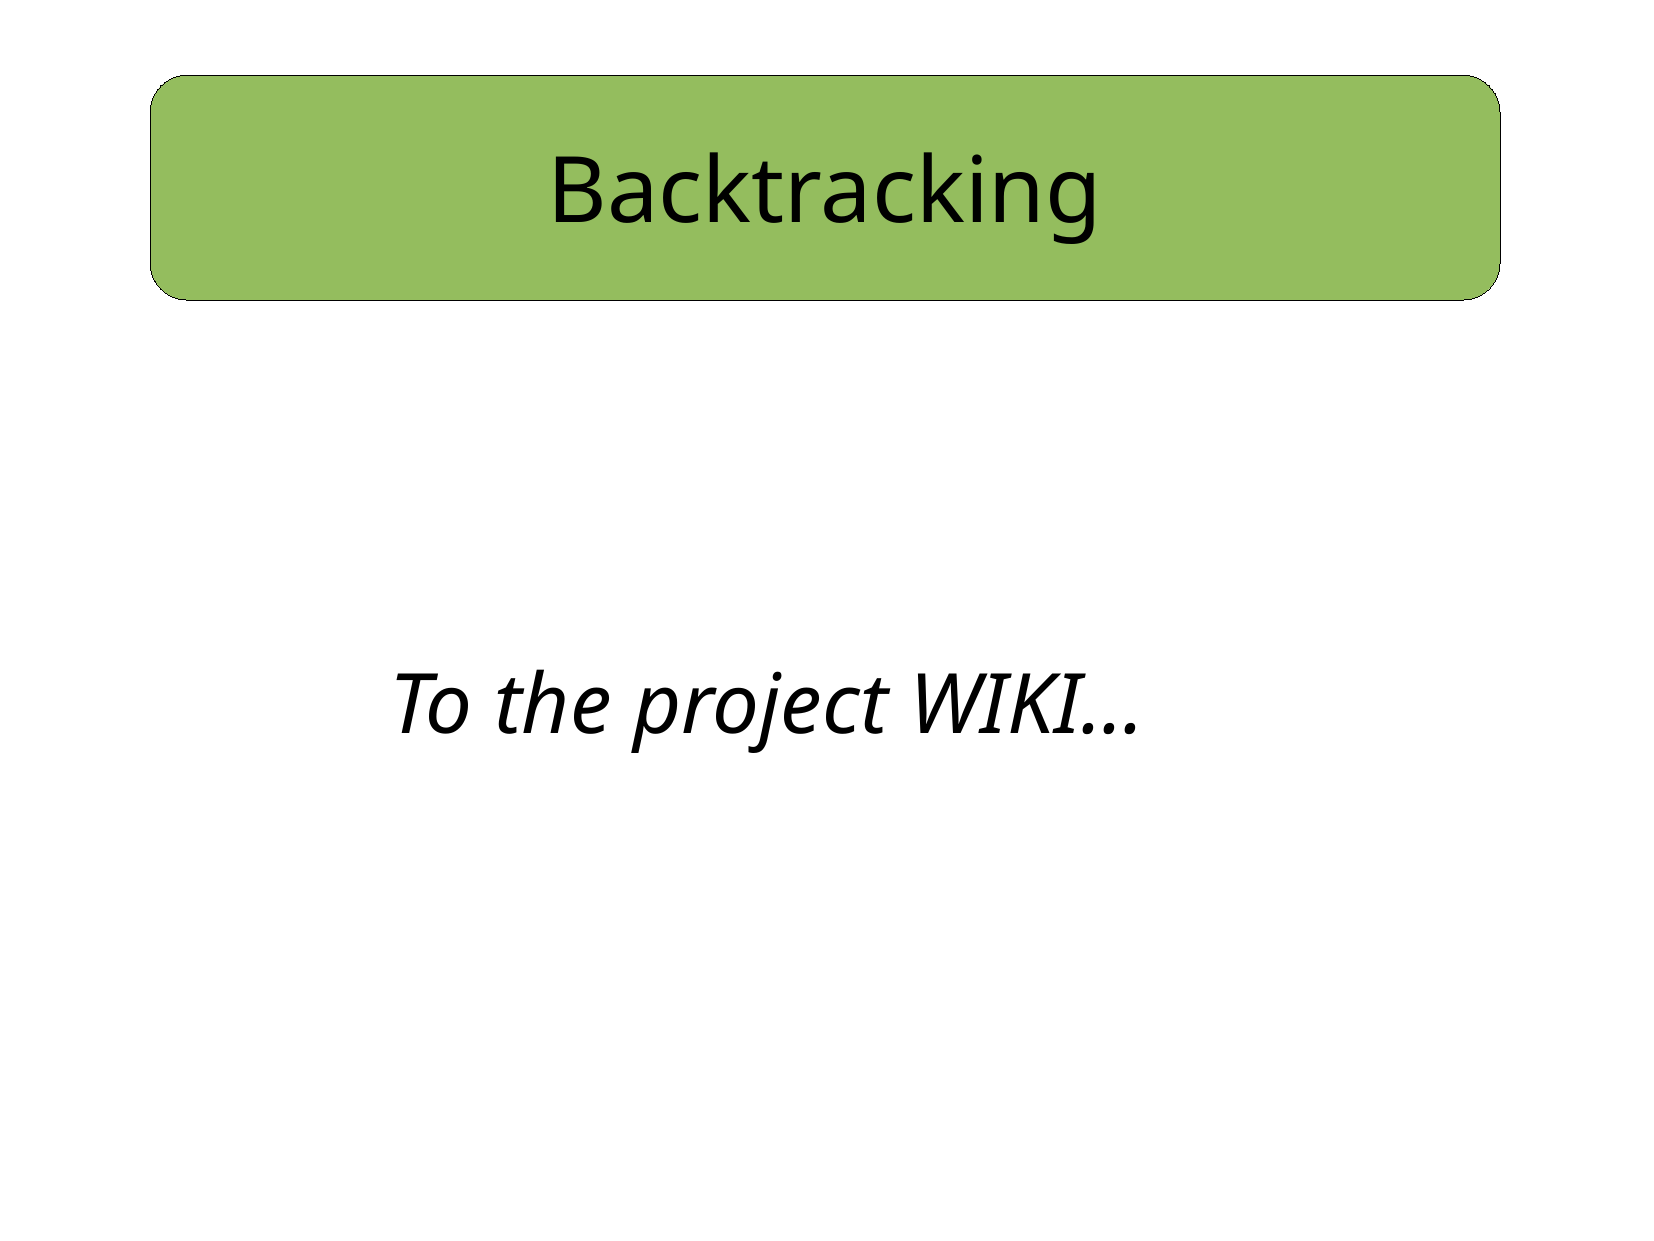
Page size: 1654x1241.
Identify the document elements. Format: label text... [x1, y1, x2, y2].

text_box Backtracking [150, 75, 1501, 301]
text_box To the project WIKI... [375, 637, 1276, 763]
